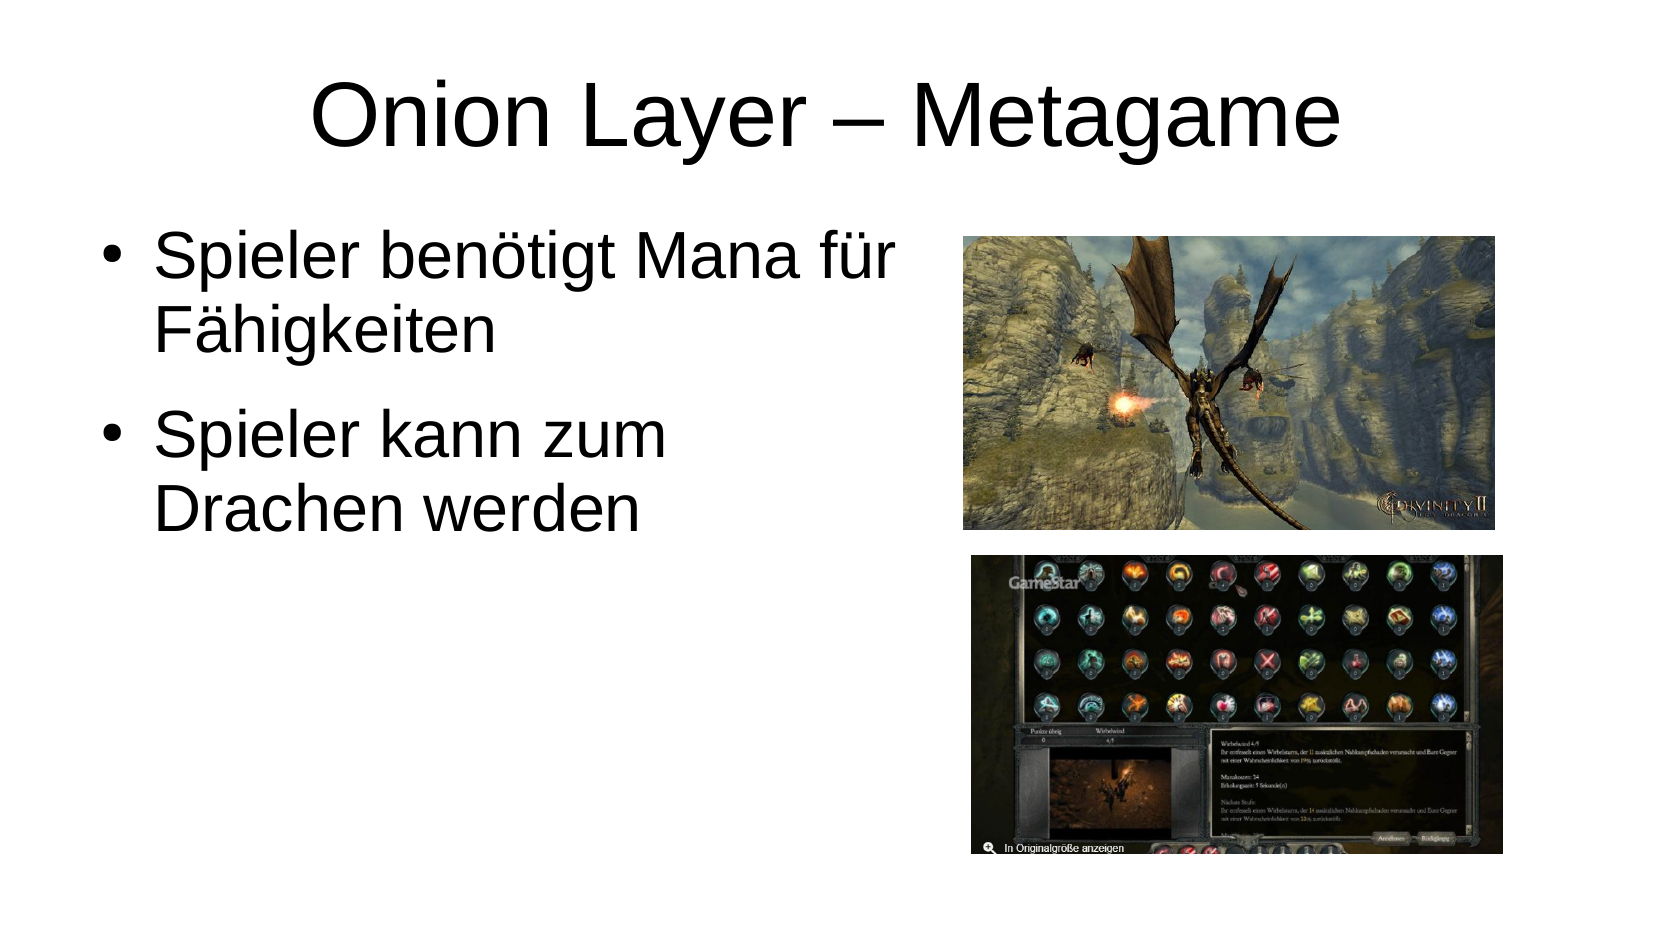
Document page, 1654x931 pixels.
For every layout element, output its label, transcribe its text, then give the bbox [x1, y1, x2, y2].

picture [963, 236, 1495, 530]
list Spieler benötigt Mana für Fähigkeiten Spieler kann zum Drachen werden [82, 217, 922, 758]
title Onion Layer – Metagame [82, 37, 1571, 193]
picture [971, 555, 1503, 854]
